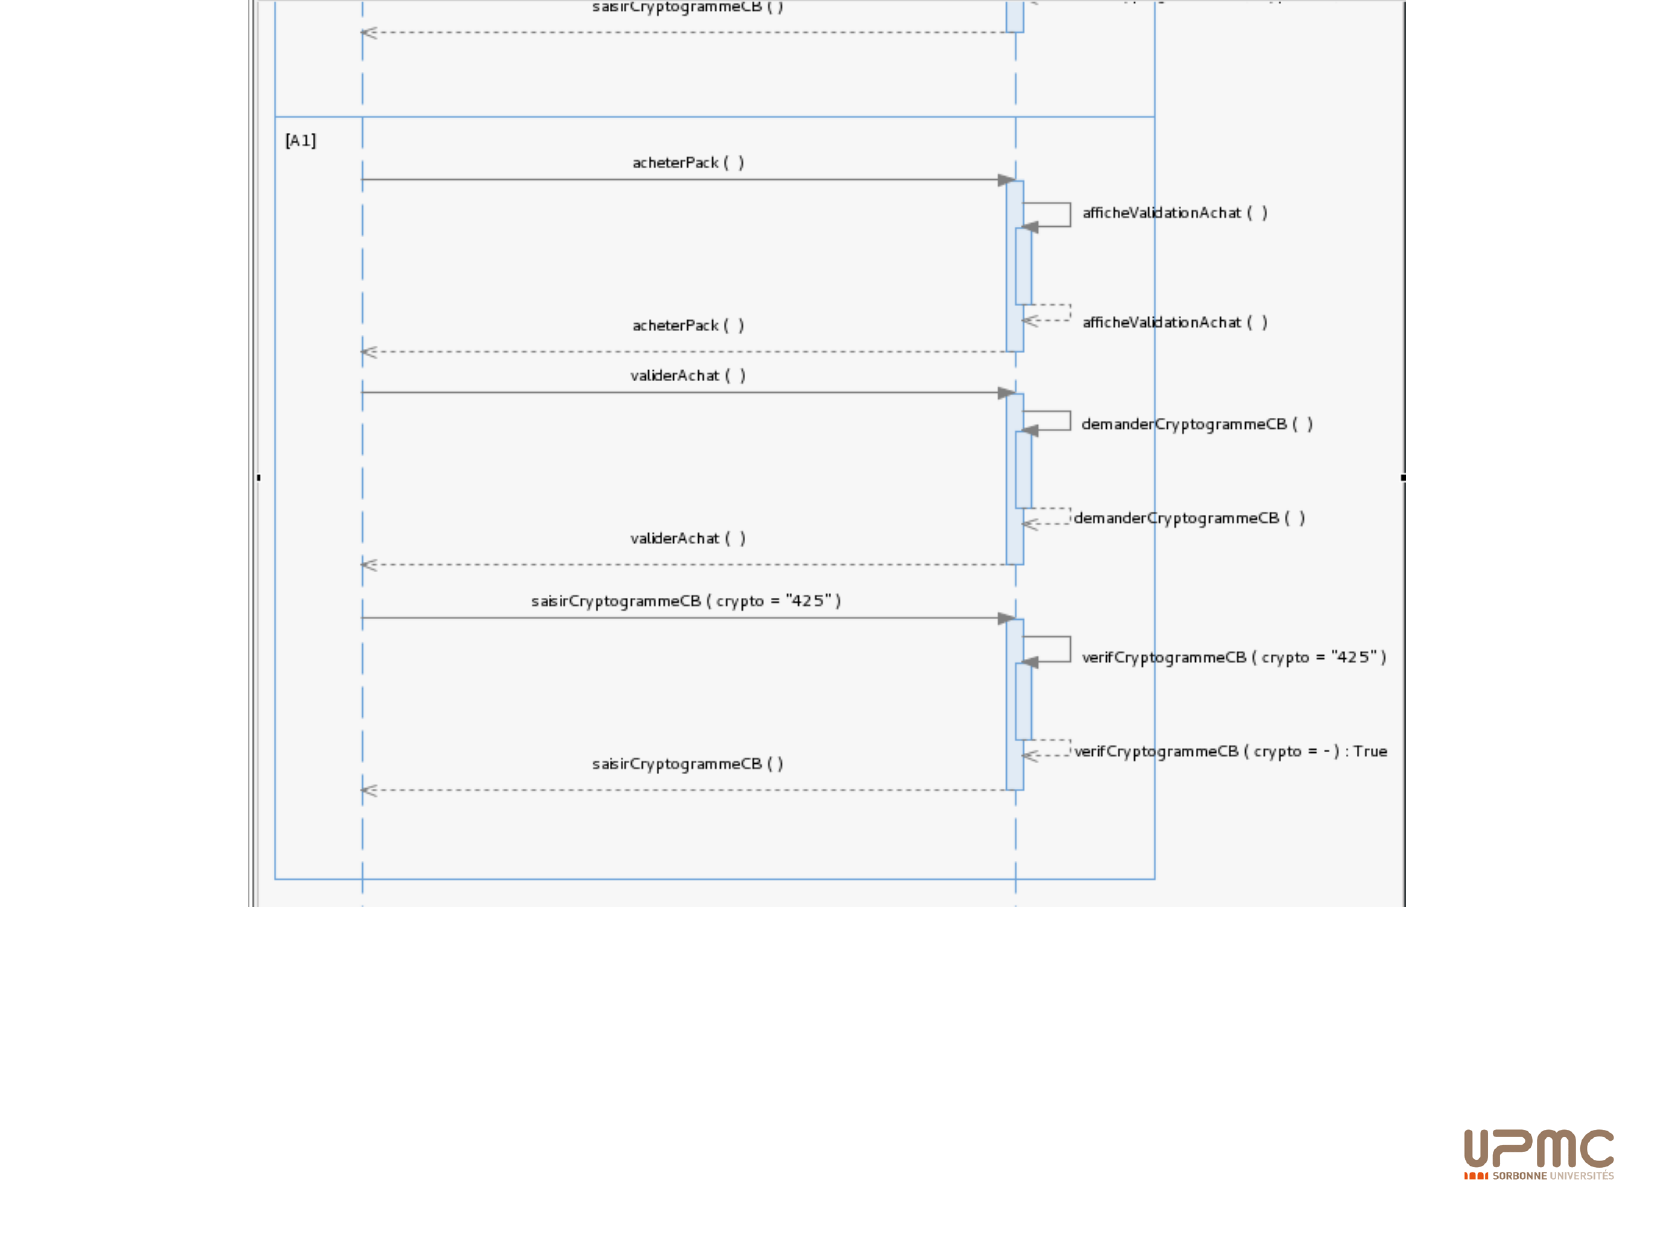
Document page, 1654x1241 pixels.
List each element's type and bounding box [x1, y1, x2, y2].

picture [1464, 1104, 1614, 1205]
picture [248, 0, 1406, 907]
